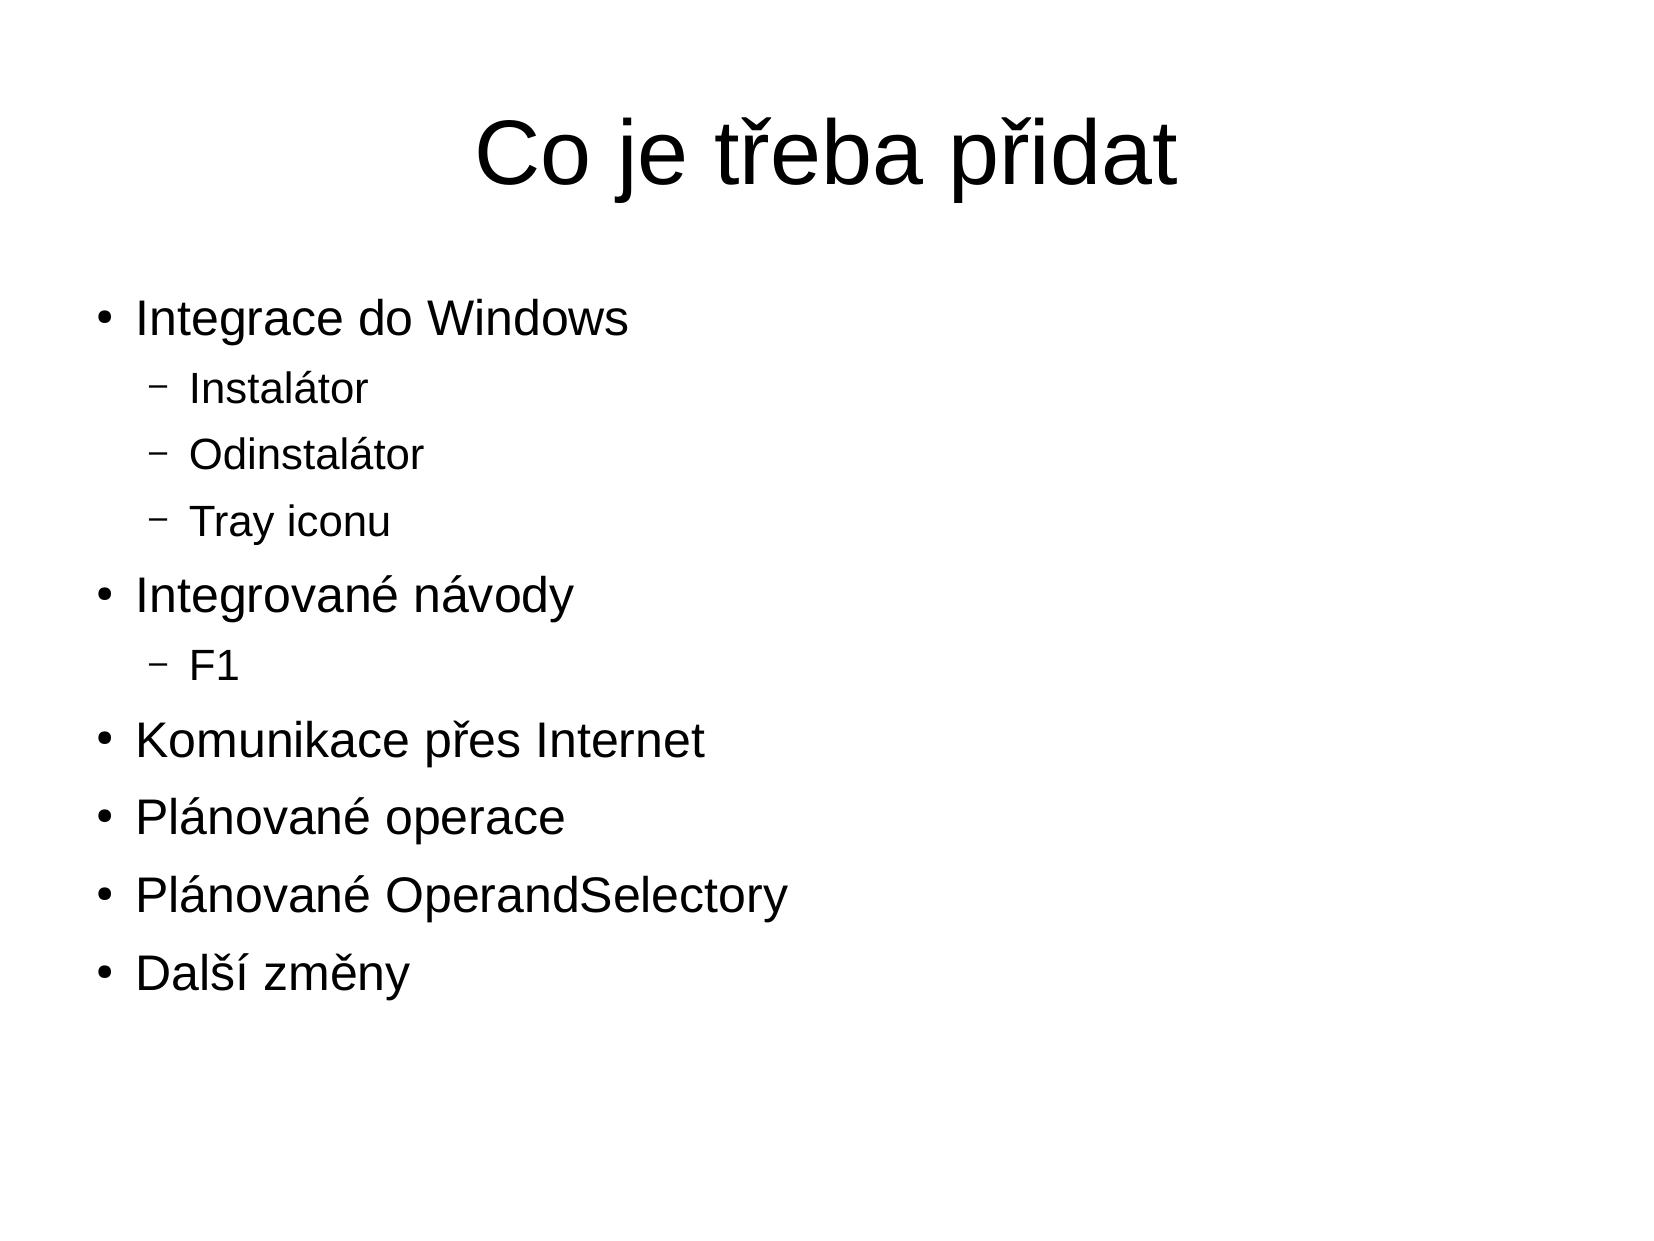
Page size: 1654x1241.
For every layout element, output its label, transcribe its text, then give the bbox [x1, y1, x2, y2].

title Co je třeba přidat [82, 49, 1571, 257]
list Integrace do Windows Instalátor Odinstalátor Tray iconu Integrované návody F1 Komunikace přes Internet Plánované operace Plánované OperandSelectory Další změny [82, 290, 1571, 1010]
